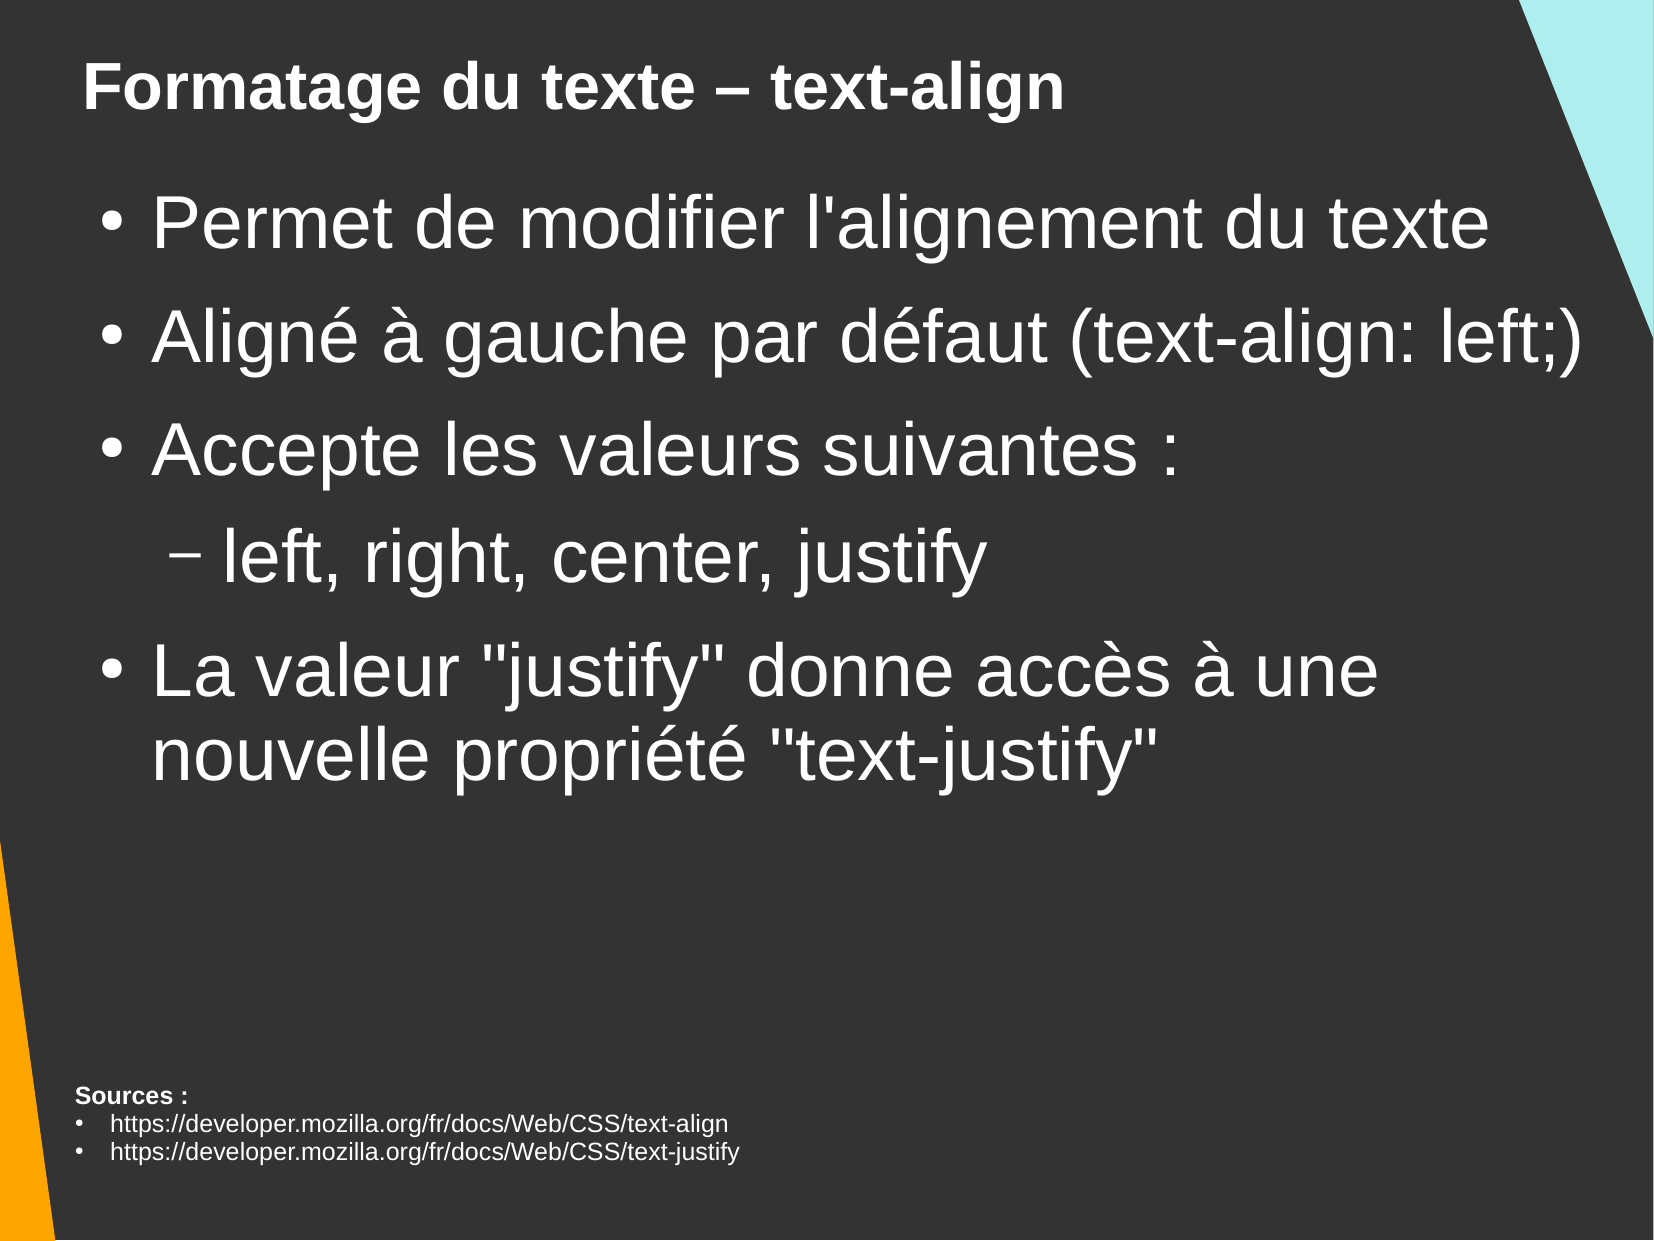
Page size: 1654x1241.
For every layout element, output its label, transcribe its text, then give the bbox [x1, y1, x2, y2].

text_box [1518, 0, 1654, 341]
title Formatage du texte – text-align [82, 49, 1571, 152]
text_box [0, 840, 56, 1241]
list Permet de modifier l'alignement du texte Aligné à gauche par défaut (text-align: left;) Accepte les valeurs suivantes : left, right, center, justify La valeur "justify" donne accès à une nouvelle propriété "text-justify" [80, 180, 1605, 827]
text_box Sources : https://developer.mozilla.org/fr/docs/Web/CSS/text-align https://developer.mozilla.org/fr/docs/Web/CSS/text-justify [60, 1074, 1546, 1241]
